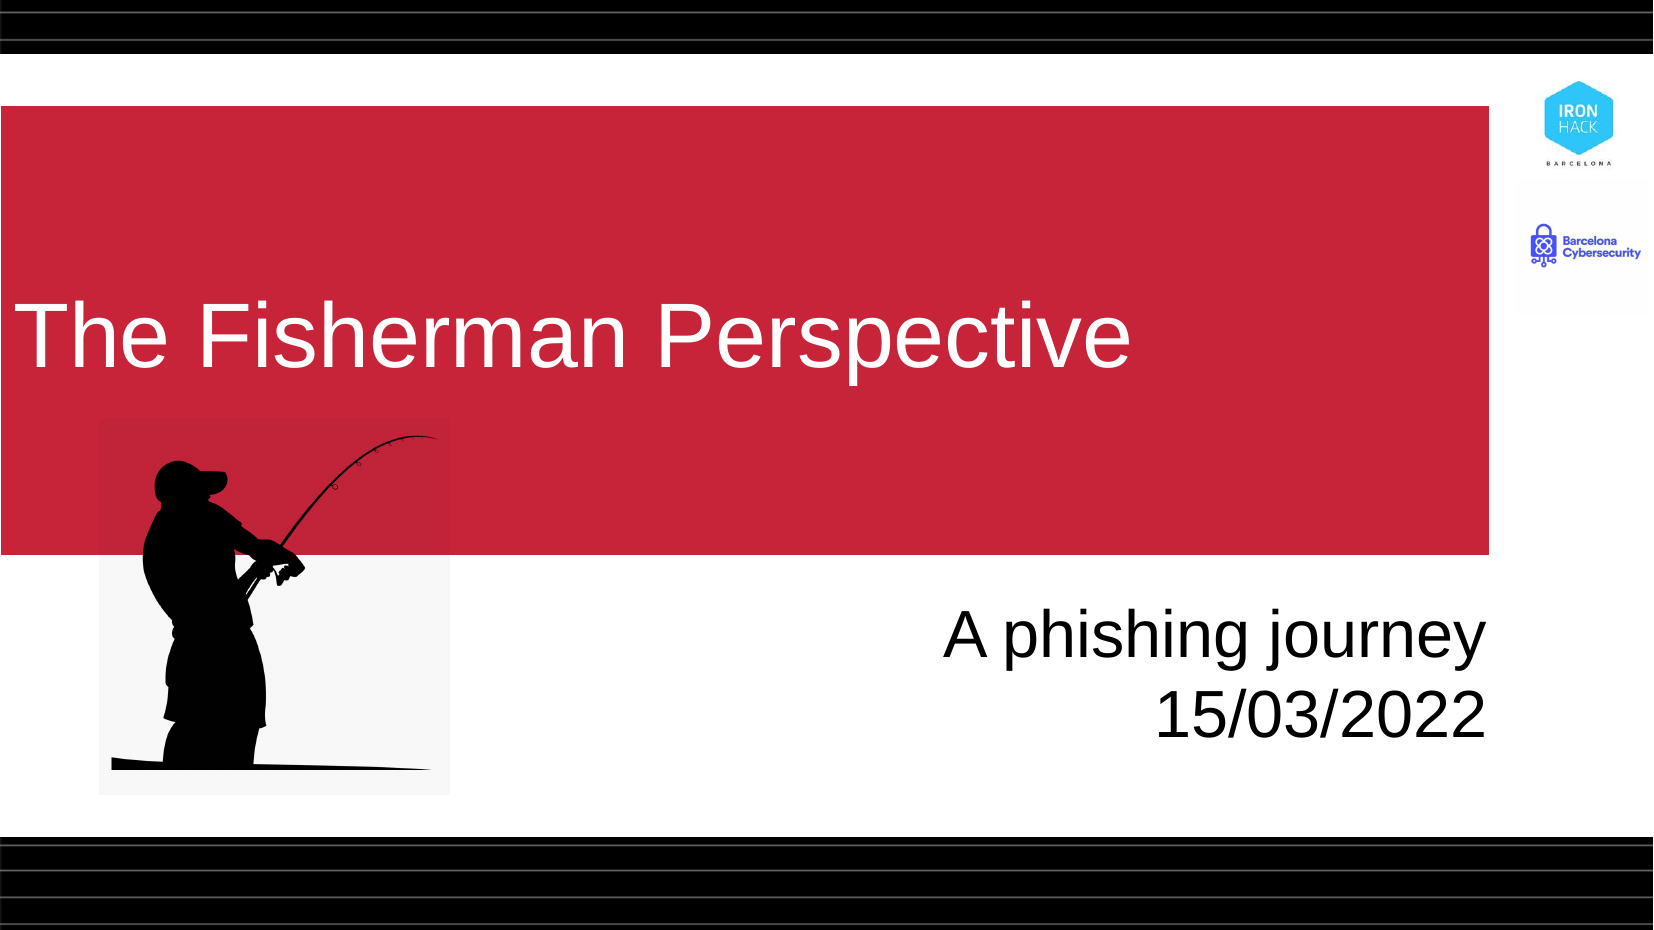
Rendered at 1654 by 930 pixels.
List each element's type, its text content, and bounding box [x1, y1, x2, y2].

text_box The Fisherman Perspective [1, 106, 1489, 555]
picture [0, 0, 1653, 54]
text_box A phishing journey 15/03/2022 [625, 590, 1488, 803]
picture [99, 419, 450, 795]
picture [0, 837, 1653, 930]
picture [1514, 67, 1650, 315]
